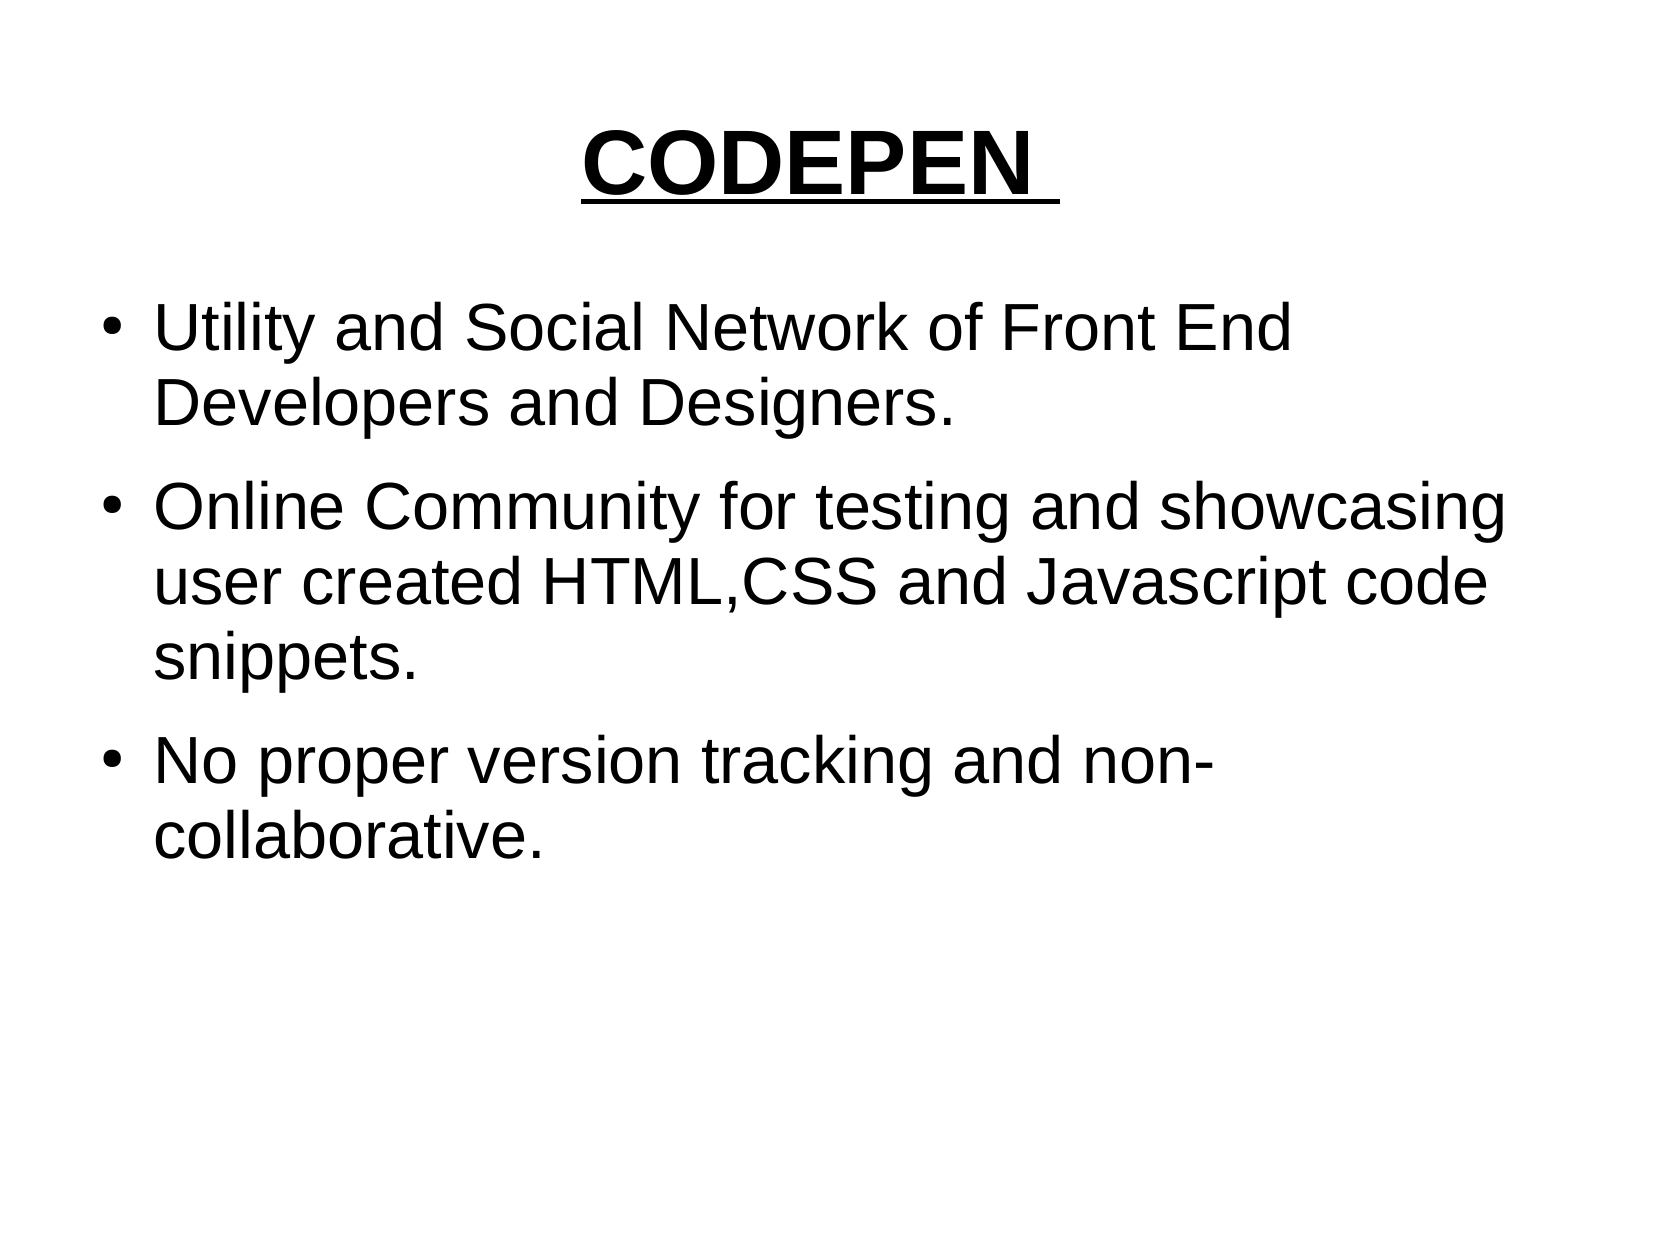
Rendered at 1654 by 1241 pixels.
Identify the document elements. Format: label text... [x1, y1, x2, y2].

title CODEPEN [59, 59, 1548, 267]
list Utility and Social Network of Front End Developers and Designers. Online Community for testing and showcasing user created HTML,CSS and Javascript code snippets. No proper version tracking and non-collaborative. [82, 290, 1571, 1010]
